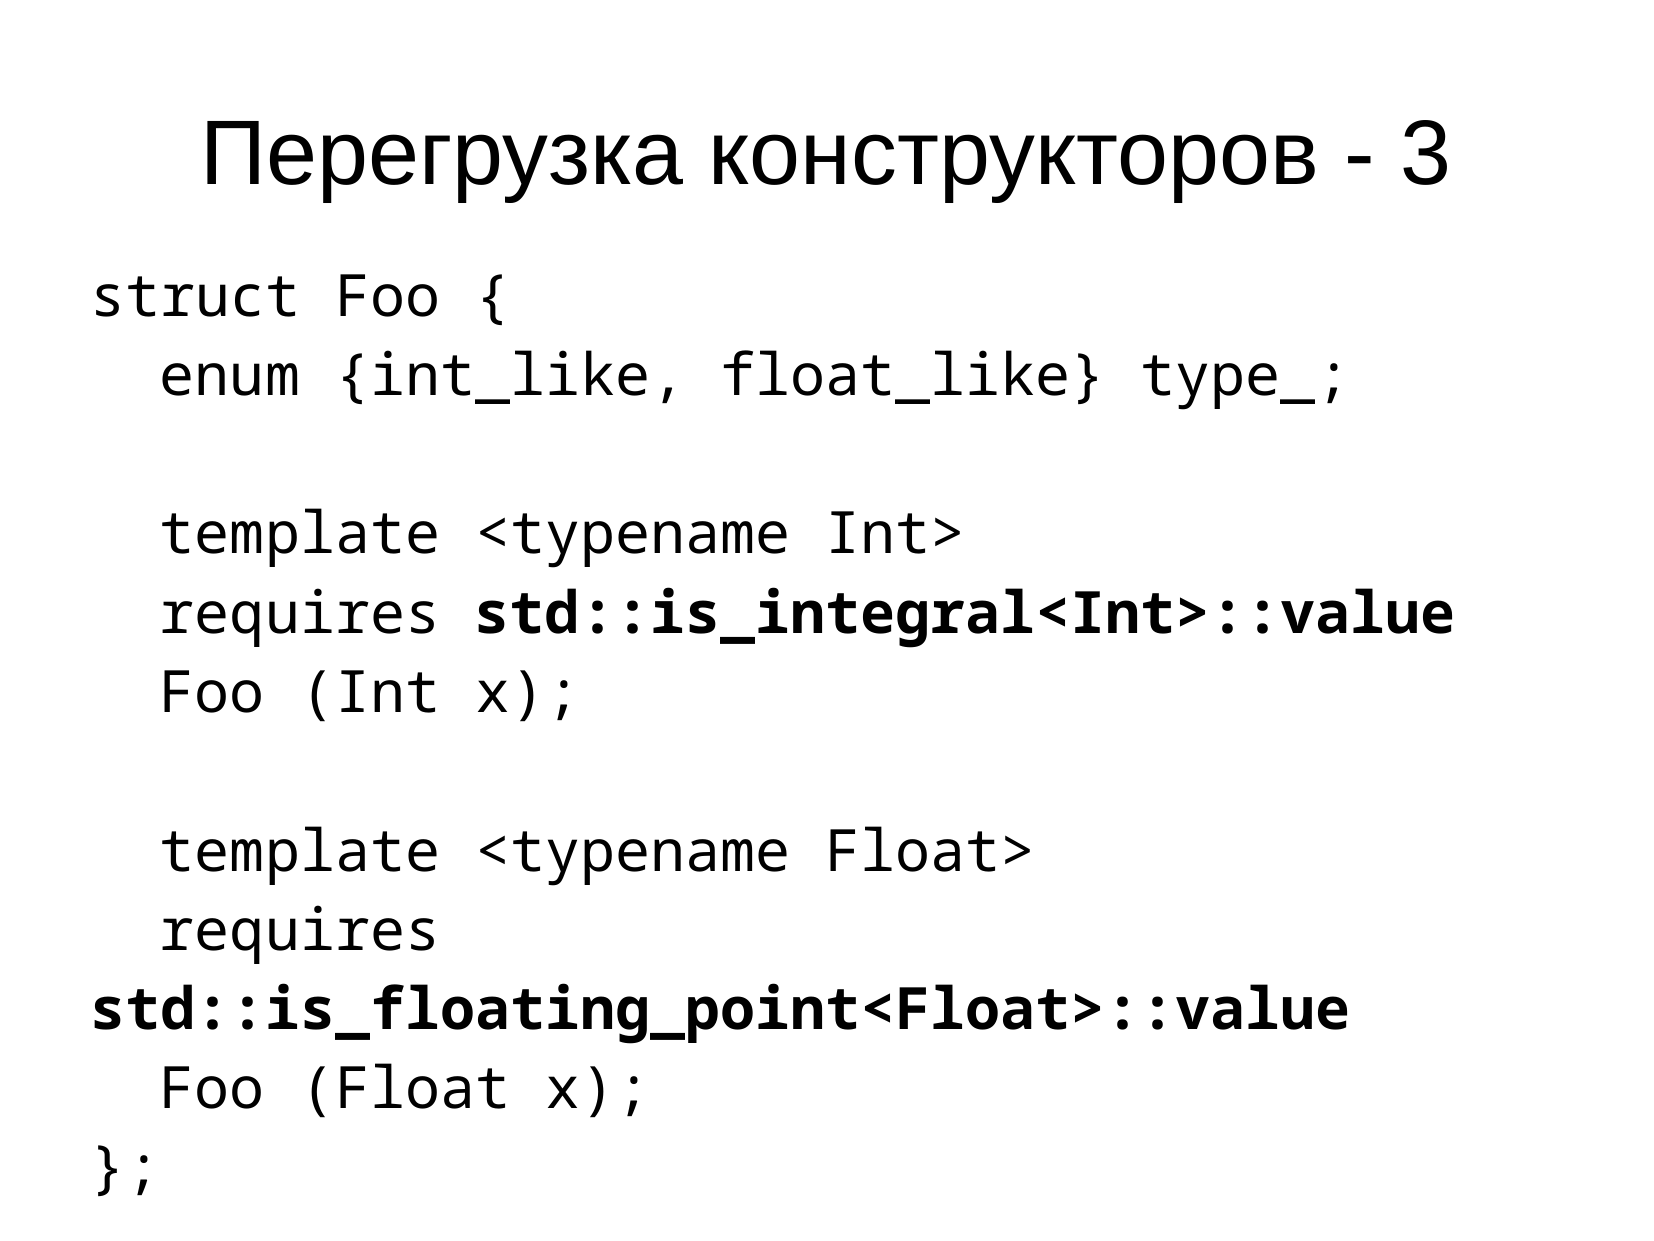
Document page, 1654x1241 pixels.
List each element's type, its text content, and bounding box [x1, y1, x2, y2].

subtitle struct Foo { enum {int_like, float_like} type_; template <typename Int> requires std::is_integral<Int>::value Foo (Int x); template <typename Float> requires std::is_floating_point<Float>::value Foo (Float x); }; [90, 294, 1606, 1165]
title Перегрузка конструкторов - 3 [82, 49, 1571, 257]
